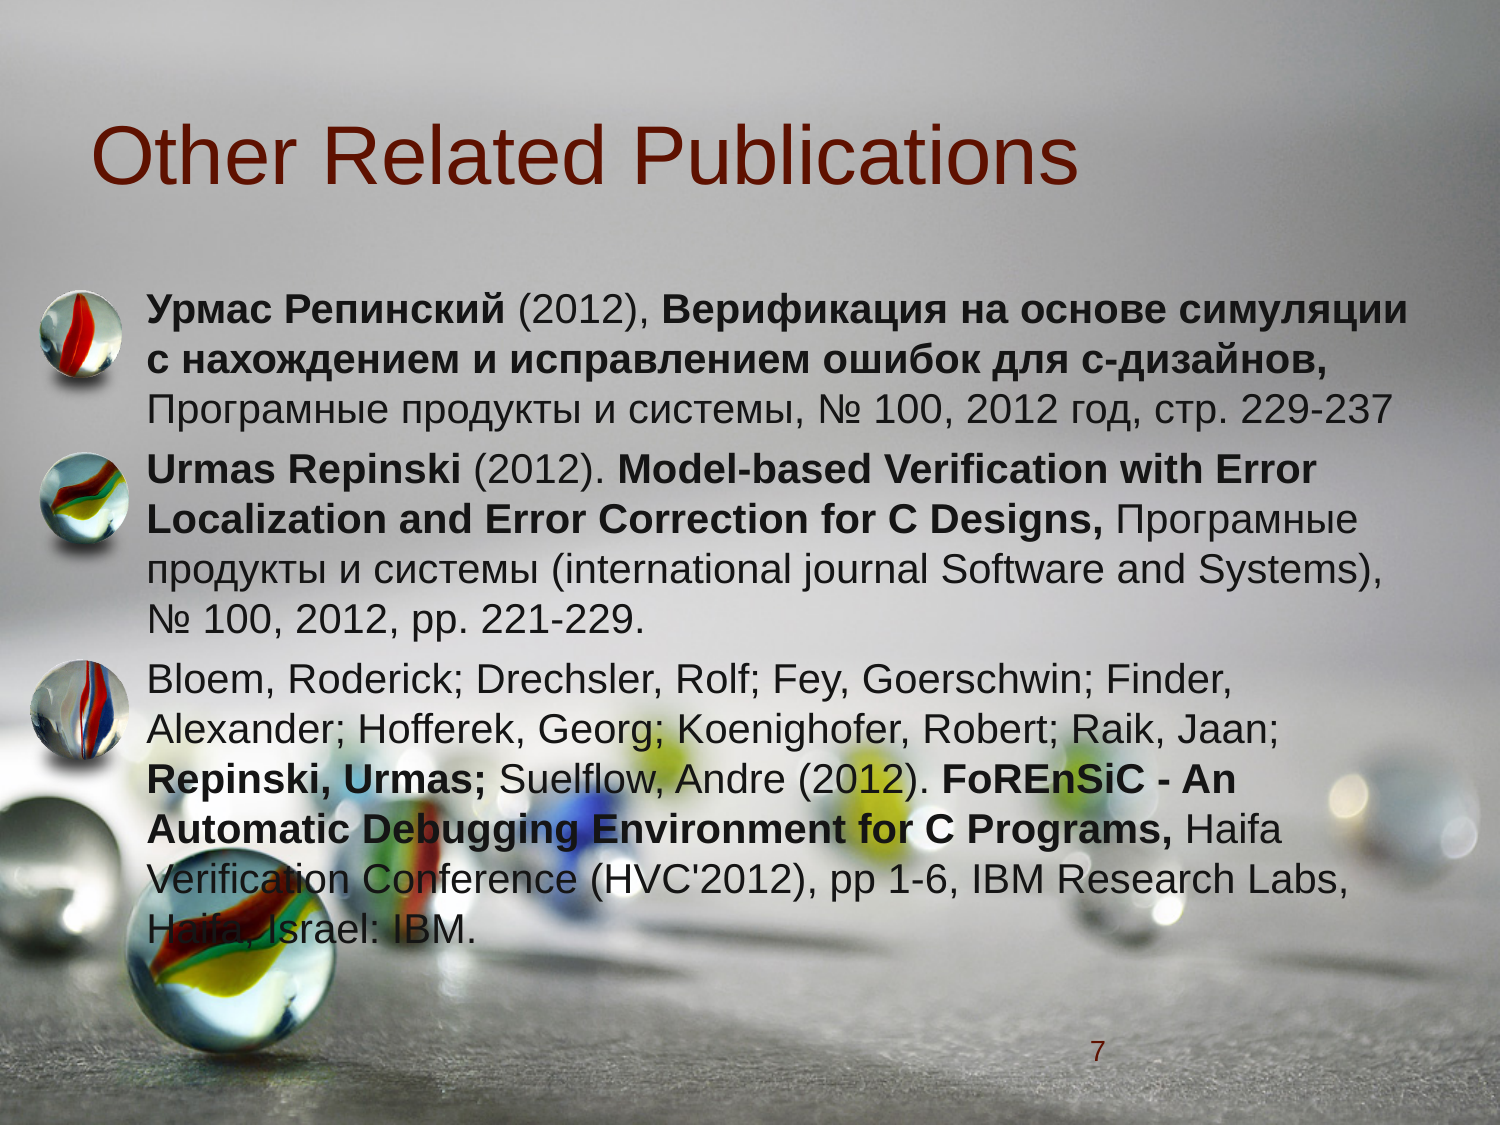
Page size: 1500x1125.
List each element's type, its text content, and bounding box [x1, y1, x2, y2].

picture [0, 0, 1500, 1125]
list Урмас Репинский (2012), Верификация на основе симуляции с нахождением и исправлением ошибок для с-дизайнов, Програмные продукты и системы, № 100, 2012 год, стр. 229-237 Urmas Repinski (2012). Model-based Verification with Error Localization and Error Correction for C Designs, Програмные продукты и системы (international journal Software and Systems), № 100, 2012, pp. 221-229. Bloem, Roderick; Drechsler, Rolf; Fey, Goerschwin; Finder, Alexander; Hofferek, Georg; Koenighofer, Robert; Raik, Jaan; Repinski, Urmas; Suelflow, Andre (2012). FoREnSiC - An Automatic Debugging Environment for C Programs, Haifa Verification Conference (HVC'2012), pp 1-6, IBM Research Labs, Haifa, Israel: IBM. [75, 274, 1425, 1017]
title Other Related Publications [75, 57, 1425, 245]
